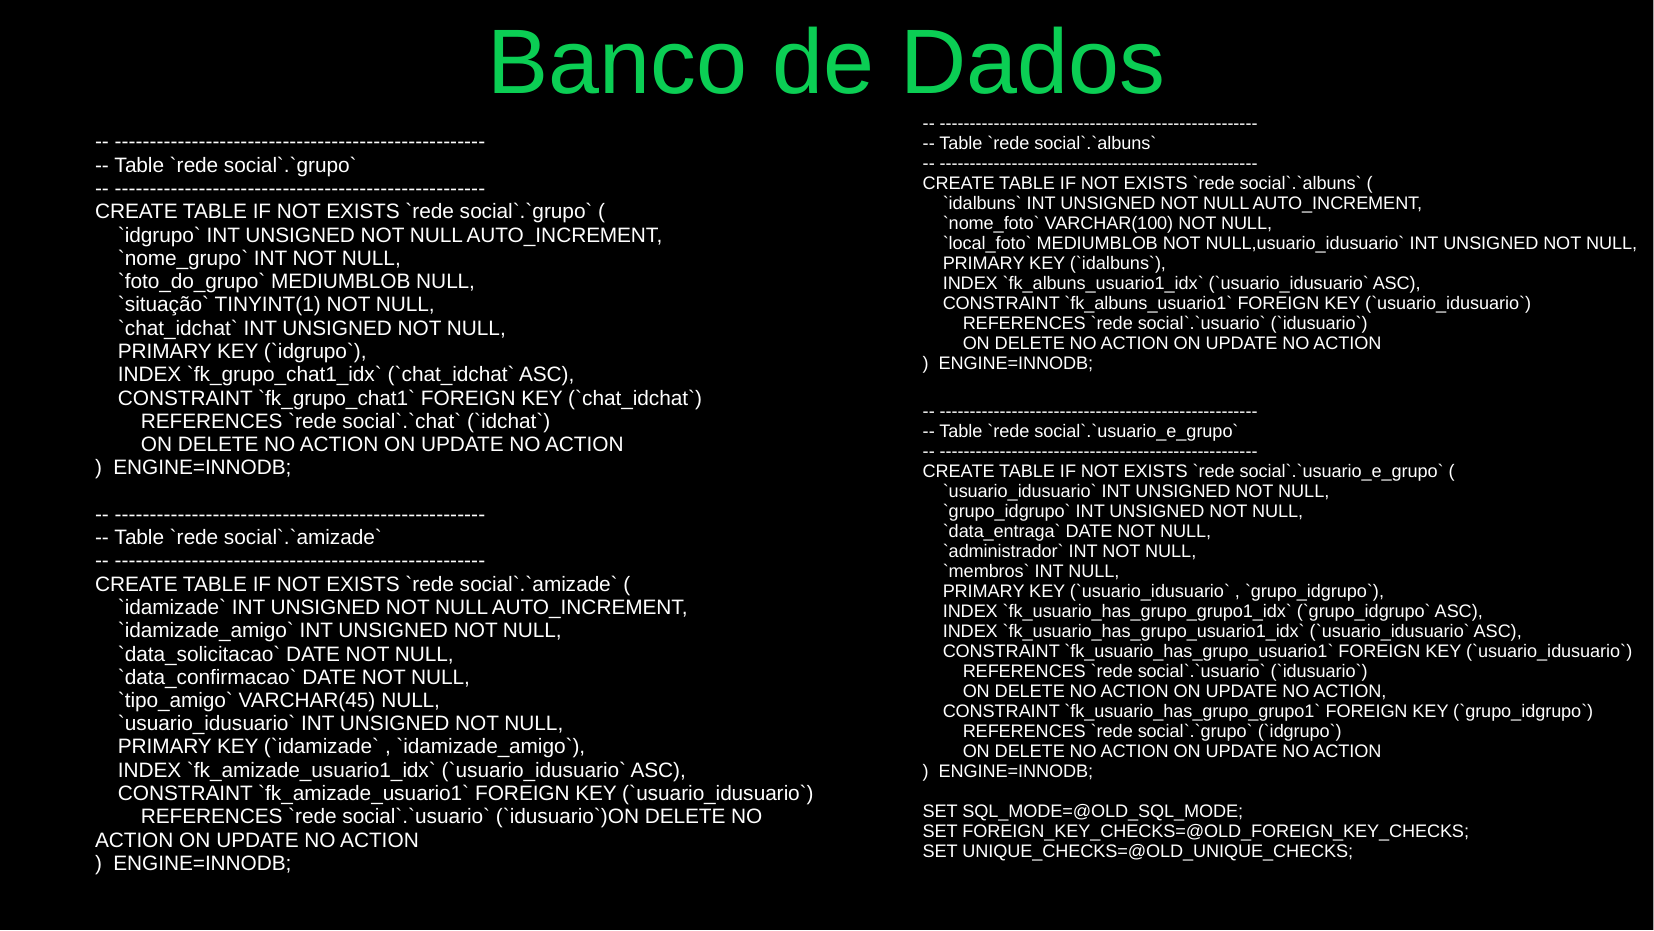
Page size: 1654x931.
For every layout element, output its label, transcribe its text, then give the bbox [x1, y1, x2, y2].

title Banco de Dados [82, 0, 1571, 140]
list -- ----------------------------------------------------- -- Table `rede social`.`grupo` -- ----------------------------------------------------- CREATE TABLE IF NOT EXISTS `rede social`.`grupo` ( `idgrupo` INT UNSIGNED NOT NULL AUTO_INCREMENT, `nome_grupo` INT NOT NULL, `foto_do_grupo` MEDIUMBLOB NULL, `situação` TINYINT(1) NOT NULL, `chat_idchat` INT UNSIGNED NOT NULL, PRIMARY KEY (`idgrupo`), INDEX `fk_grupo_chat1_idx` (`chat_idchat` ASC), CONSTRAINT `fk_grupo_chat1` FOREIGN KEY (`chat_idchat`) REFERENCES `rede social`.`chat` (`idchat`) ON DELETE NO ACTION ON UPDATE NO ACTION ) ENGINE=INNODB; -- ----------------------------------------------------- -- Table `rede social`.`amizade` -- ----------------------------------------------------- CREATE TABLE IF NOT EXISTS `rede social`.`amizade` ( `idamizade` INT UNSIGNED NOT NULL AUTO_INCREMENT, `idamizade_amigo` INT UNSIGNED NOT NULL, `data_solicitacao` DATE NOT NULL, `data_confirmacao` DATE NOT NULL, `tipo_amigo` VARCHAR(45) NULL, `usuario_idusuario` INT UNSIGNED NOT NULL, PRIMARY KEY (`idamizade` , `idamizade_amigo`), INDEX `fk_amizade_usuario1_idx` (`usuario_idusuario` ASC), CONSTRAINT `fk_amizade_usuario1` FOREIGN KEY (`usuario_idusuario`) REFERENCES `rede social`.`usuario` (`idusuario`)ON DELETE NO ACTION ON UPDATE NO ACTION ) ENGINE=INNODB; [94, 130, 822, 926]
list -- ----------------------------------------------------- -- Table `rede social`.`albuns` -- ----------------------------------------------------- CREATE TABLE IF NOT EXISTS `rede social`.`albuns` ( `idalbuns` INT UNSIGNED NOT NULL AUTO_INCREMENT, `nome_foto` VARCHAR(100) NOT NULL, `local_foto` MEDIUMBLOB NOT NULL,usuario_idusuario` INT UNSIGNED NOT NULL, PRIMARY KEY (`idalbuns`), INDEX `fk_albuns_usuario1_idx` (`usuario_idusuario` ASC), CONSTRAINT `fk_albuns_usuario1` FOREIGN KEY (`usuario_idusuario`) REFERENCES `rede social`.`usuario` (`idusuario`) ON DELETE NO ACTION ON UPDATE NO ACTION ) ENGINE=INNODB; -- ----------------------------------------------------- -- Table `rede social`.`usuario_e_grupo` -- ----------------------------------------------------- CREATE TABLE IF NOT EXISTS `rede social`.`usuario_e_grupo` ( `usuario_idusuario` INT UNSIGNED NOT NULL, `grupo_idgrupo` INT UNSIGNED NOT NULL, `data_entraga` DATE NOT NULL, `administrador` INT NOT NULL, `membros` INT NULL, PRIMARY KEY (`usuario_idusuario` , `grupo_idgrupo`), INDEX `fk_usuario_has_grupo_grupo1_idx` (`grupo_idgrupo` ASC), INDEX `fk_usuario_has_grupo_usuario1_idx` (`usuario_idusuario` ASC), CONSTRAINT `fk_usuario_has_grupo_usuario1` FOREIGN KEY (`usuario_idusuario`) REFERENCES `rede social`.`usuario` (`idusuario`) ON DELETE NO ACTION ON UPDATE NO ACTION, CONSTRAINT `fk_usuario_has_grupo_grupo1` FOREIGN KEY (`grupo_idgrupo`) REFERENCES `rede social`.`grupo` (`idgrupo`) ON DELETE NO ACTION ON UPDATE NO ACTION ) ENGINE=INNODB; SET SQL_MODE=@OLD_SQL_MODE; SET FOREIGN_KEY_CHECKS=@OLD_FOREIGN_KEY_CHECKS; SET UNIQUE_CHECKS=@OLD_UNIQUE_CHECKS; [922, 65, 1649, 927]
